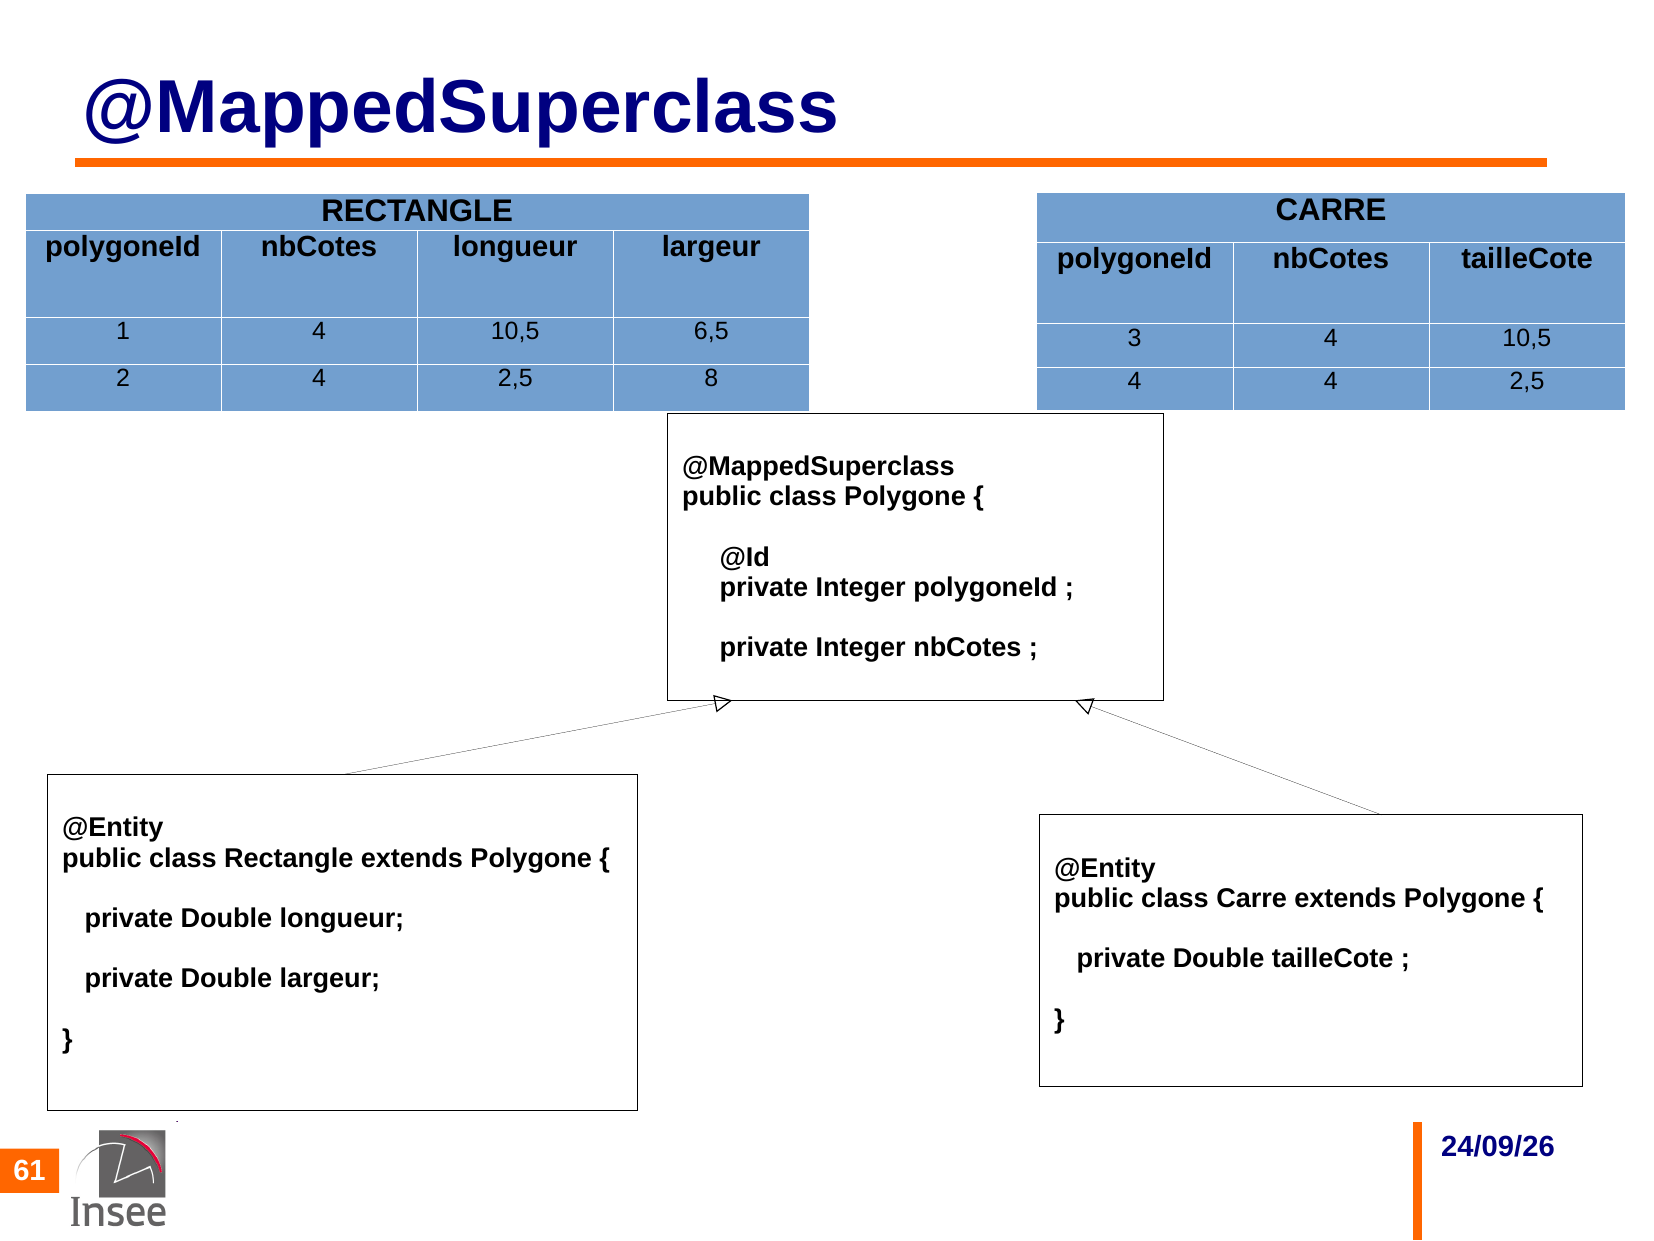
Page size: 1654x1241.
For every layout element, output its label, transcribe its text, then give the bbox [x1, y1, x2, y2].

table_cell 8 [614, 365, 809, 411]
table_cell largeur [614, 231, 809, 317]
title @MappedSuperclass [82, 49, 1619, 163]
table_header RECTANGLE [26, 194, 809, 230]
table_cell 4 [222, 318, 417, 364]
table_cell longueur [418, 231, 613, 317]
table_header CARRE [1037, 193, 1625, 242]
table_cell 3 [1037, 324, 1233, 367]
table_cell 4 [1234, 324, 1429, 367]
table_cell nbCotes [1234, 243, 1429, 323]
table_cell 4 [222, 365, 417, 411]
table_cell 2 [26, 365, 221, 411]
text_box @Entity public class Rectangle extends Polygone { private Double longueur; private Double largeur; } [47, 774, 638, 1111]
table_cell 4 [1037, 368, 1233, 410]
text_box @MappedSuperclass public class Polygone { @Id private Integer polygoneId ; private Integer nbCotes ; [667, 413, 1164, 701]
table_cell polygoneId [1037, 243, 1233, 323]
table_cell polygoneId [26, 231, 221, 317]
table_cell 1 [26, 318, 221, 364]
table_cell tailleCote [1430, 243, 1625, 323]
table_cell 2,5 [1430, 368, 1625, 410]
table_cell 10,5 [1430, 324, 1625, 367]
table_cell 4 [1234, 368, 1429, 410]
table_cell 2,5 [418, 365, 613, 411]
table_cell nbCotes [222, 231, 417, 317]
picture [62, 1121, 178, 1241]
table_cell 10,5 [418, 318, 613, 364]
table_cell 6,5 [614, 318, 809, 364]
text_box @Entity public class Carre extends Polygone { private Double tailleCote ; } [1039, 814, 1583, 1087]
